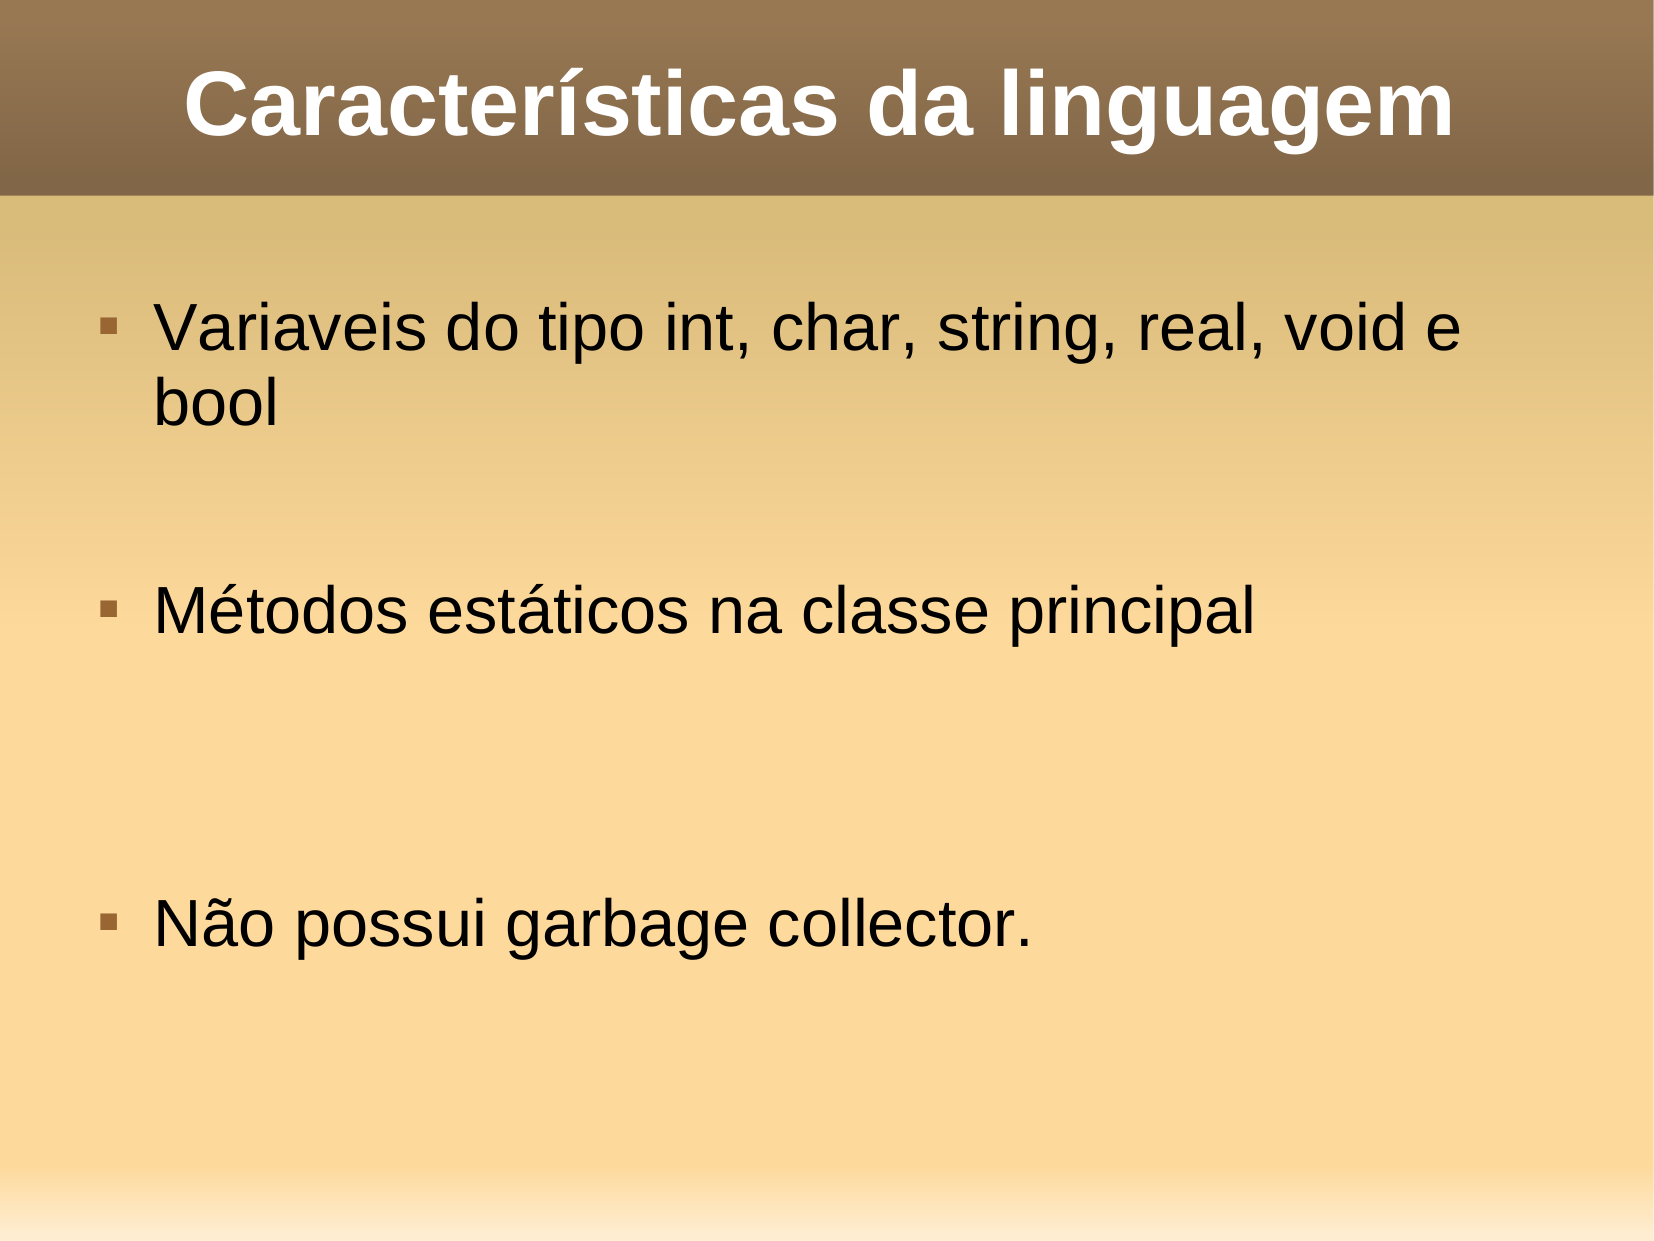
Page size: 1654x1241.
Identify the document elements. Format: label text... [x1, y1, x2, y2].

title Características da linguagem [76, 7, 1565, 200]
picture [0, 0, 1654, 1241]
list Variaveis do tipo int, char, string, real, void e bool Métodos estáticos na classe principal Não possui garbage collector. [82, 290, 1571, 1141]
